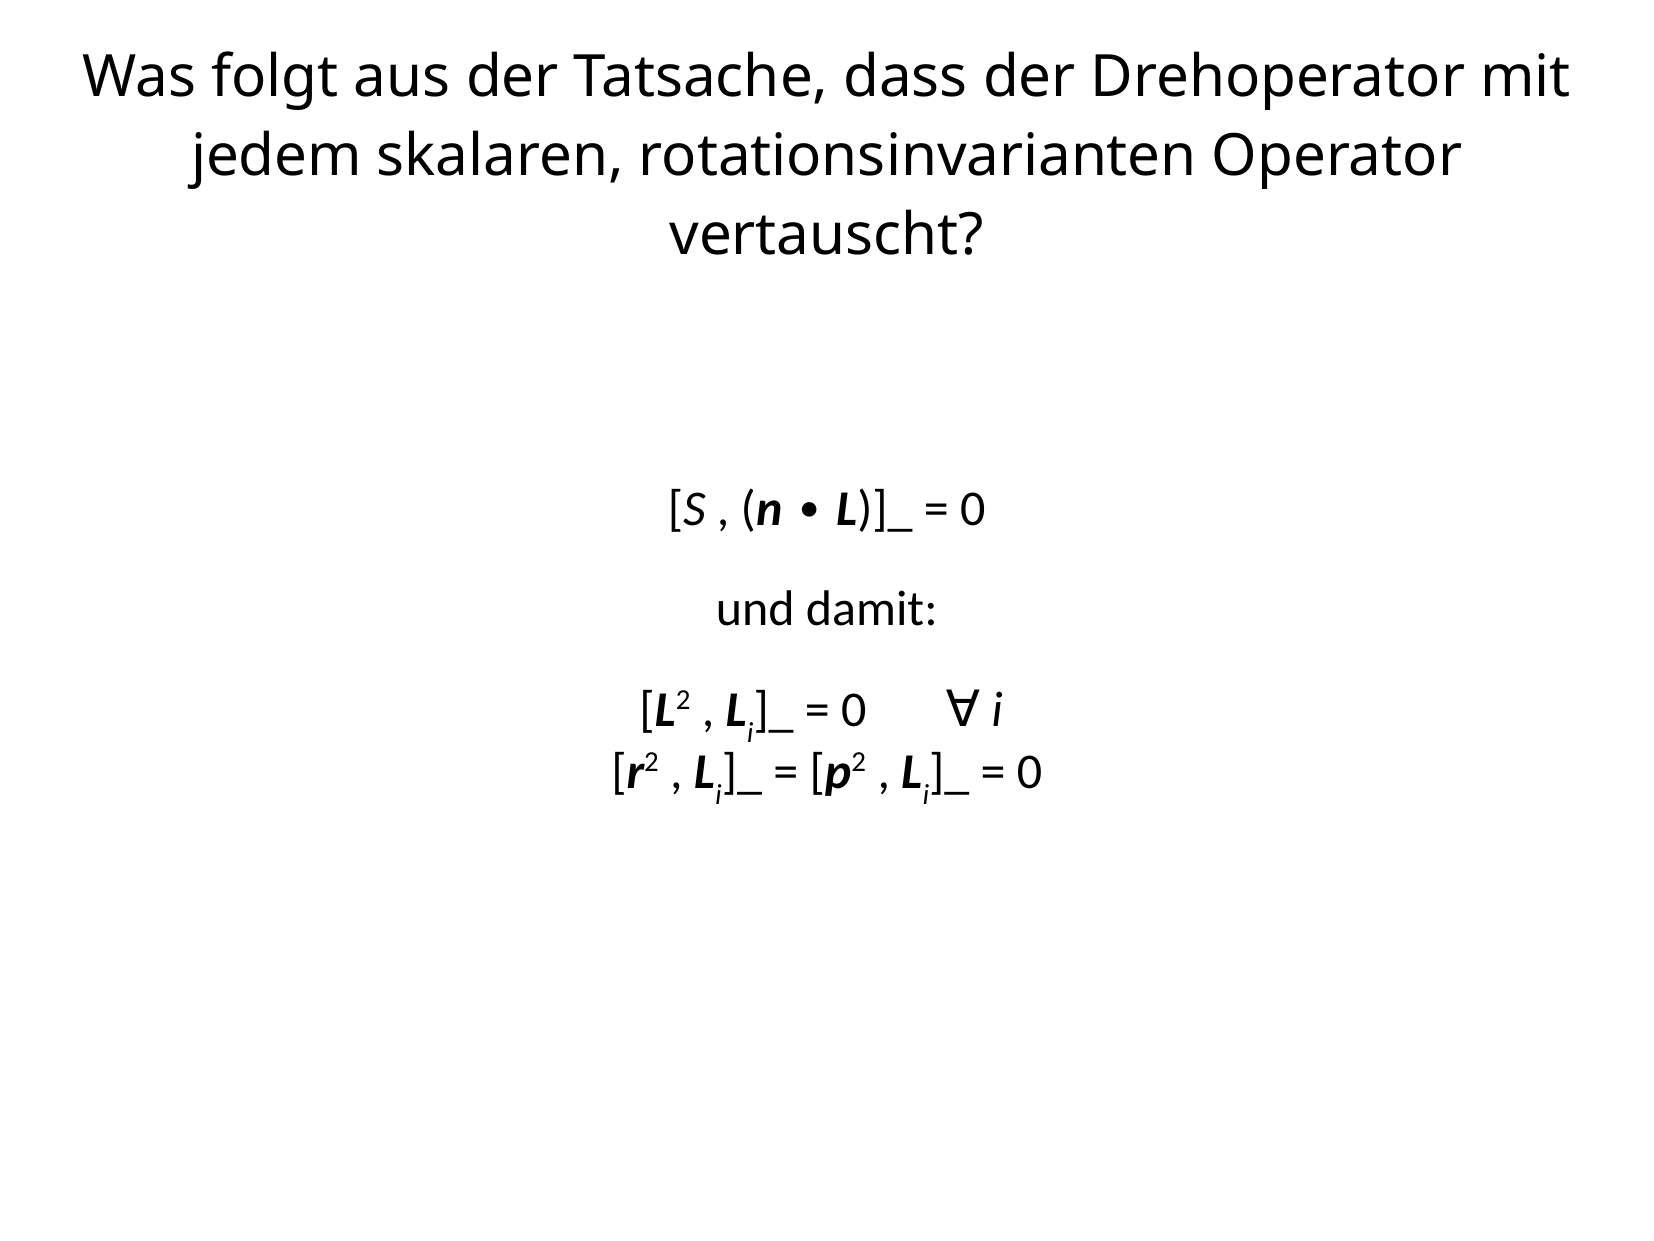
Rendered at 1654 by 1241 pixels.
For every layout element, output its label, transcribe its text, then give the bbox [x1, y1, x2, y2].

title Was folgt aus der Tatsache, dass der Drehoperator mit jedem skalaren, rotationsinvarianten Operator vertauscht? [82, 49, 1571, 257]
subtitle [S , (n ∙ L)]_ = 0 und damit: [L2 , Li]_ = 0 ∀ i [r2 , Li]_ = [p2 , Li]_ = 0 [82, 290, 1571, 1010]
